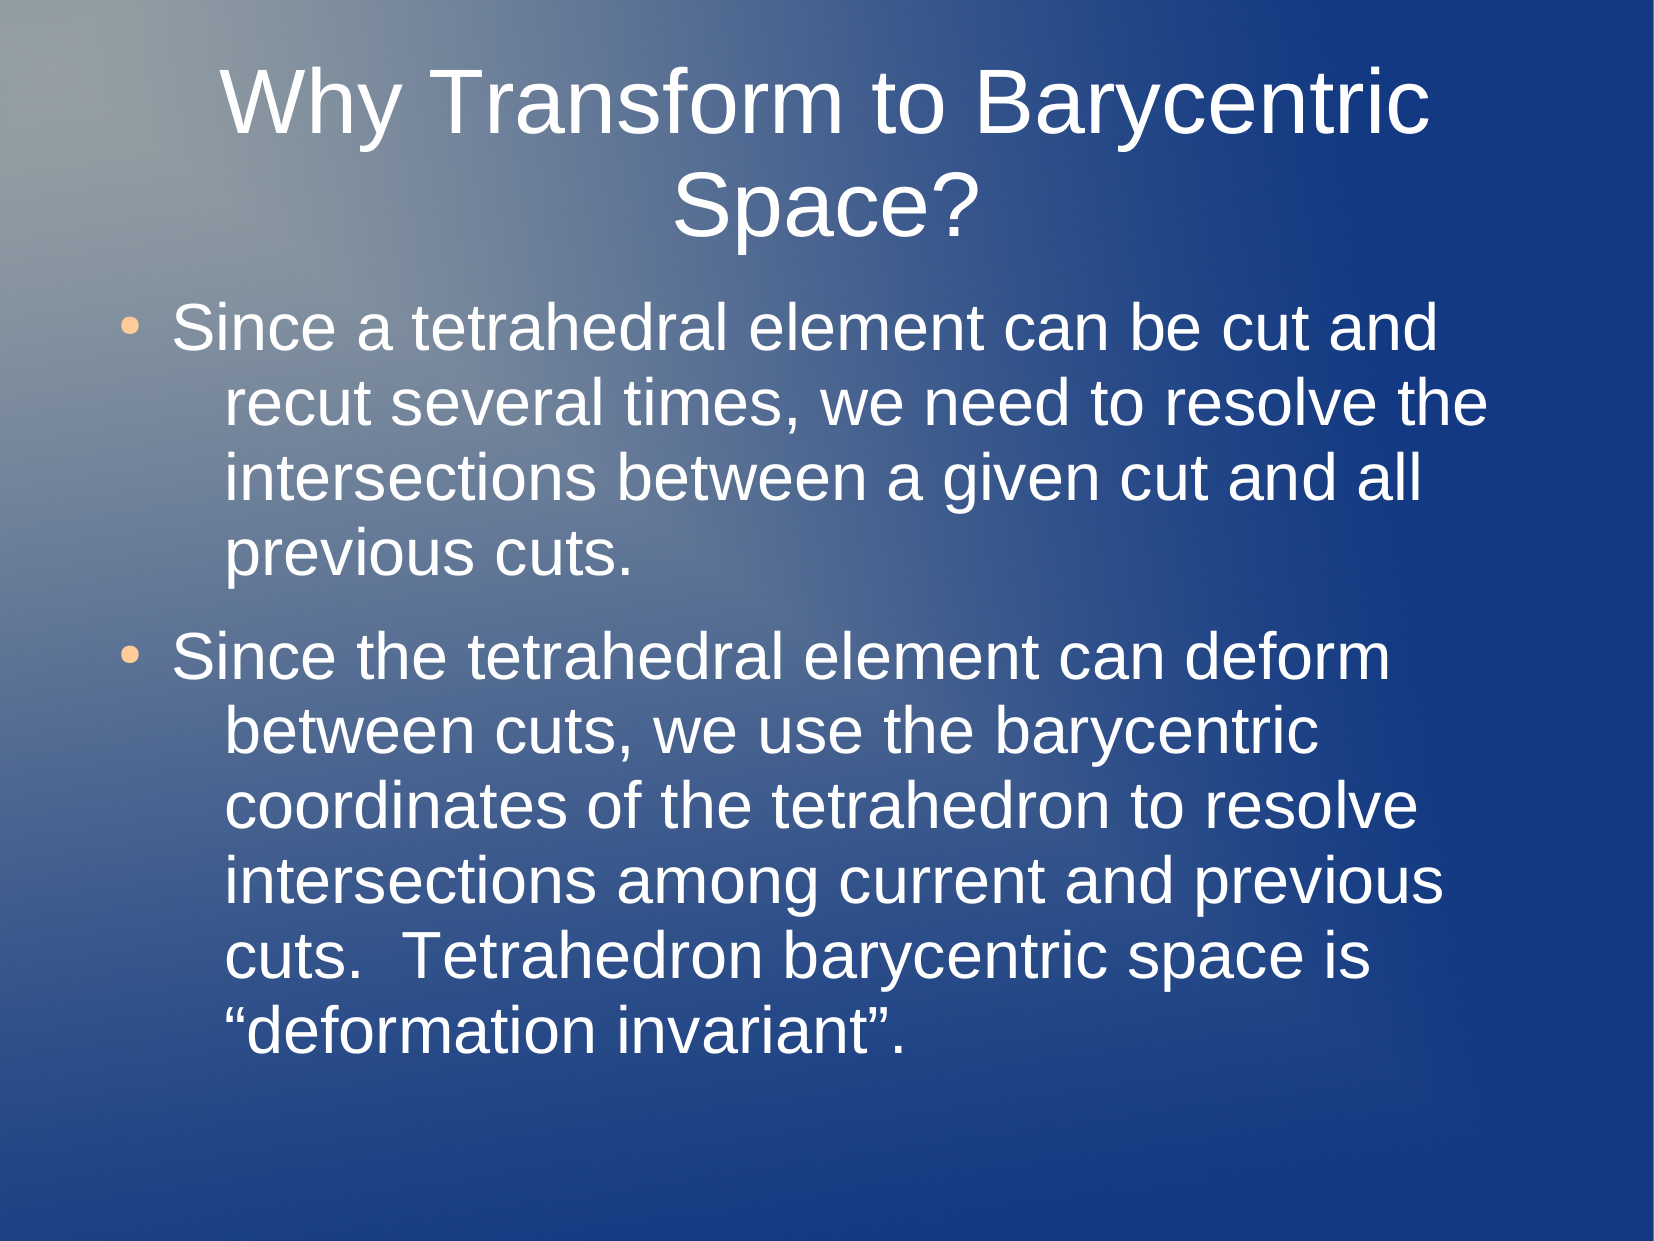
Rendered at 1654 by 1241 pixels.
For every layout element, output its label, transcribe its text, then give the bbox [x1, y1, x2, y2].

list Since a tetrahedral element can be cut and recut several times, we need to resolve the intersections between a given cut and all previous cuts. Since the tetrahedral element can deform between cuts, we use the barycentric coordinates of the tetrahedron to resolve intersections among current and previous cuts. Tetrahedron barycentric space is “deformation invariant”. [82, 290, 1571, 1094]
title Why Transform to Barycentric Space? [82, 50, 1571, 256]
picture [0, 0, 1654, 1241]
